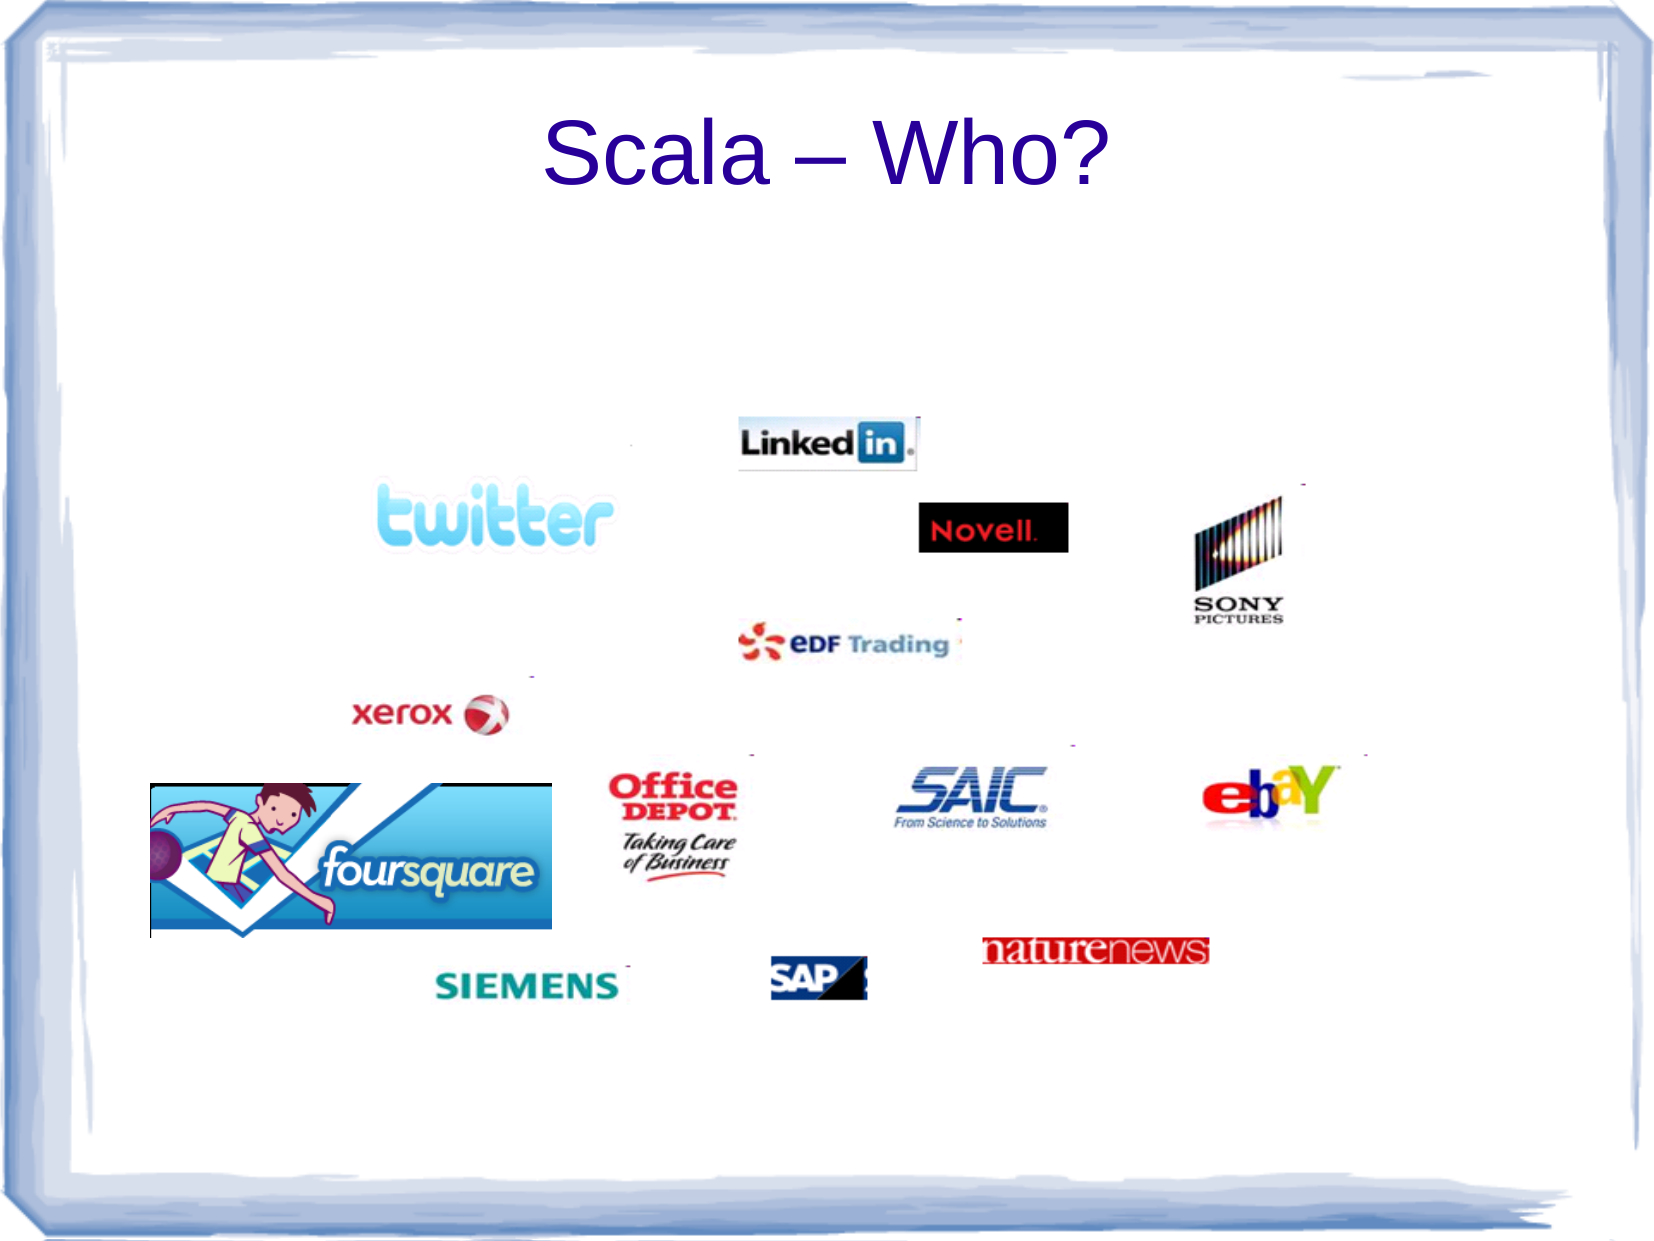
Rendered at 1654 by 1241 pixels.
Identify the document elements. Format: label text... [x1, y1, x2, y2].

title Scala – Who? [82, 56, 1571, 250]
picture [0, 0, 1654, 1241]
